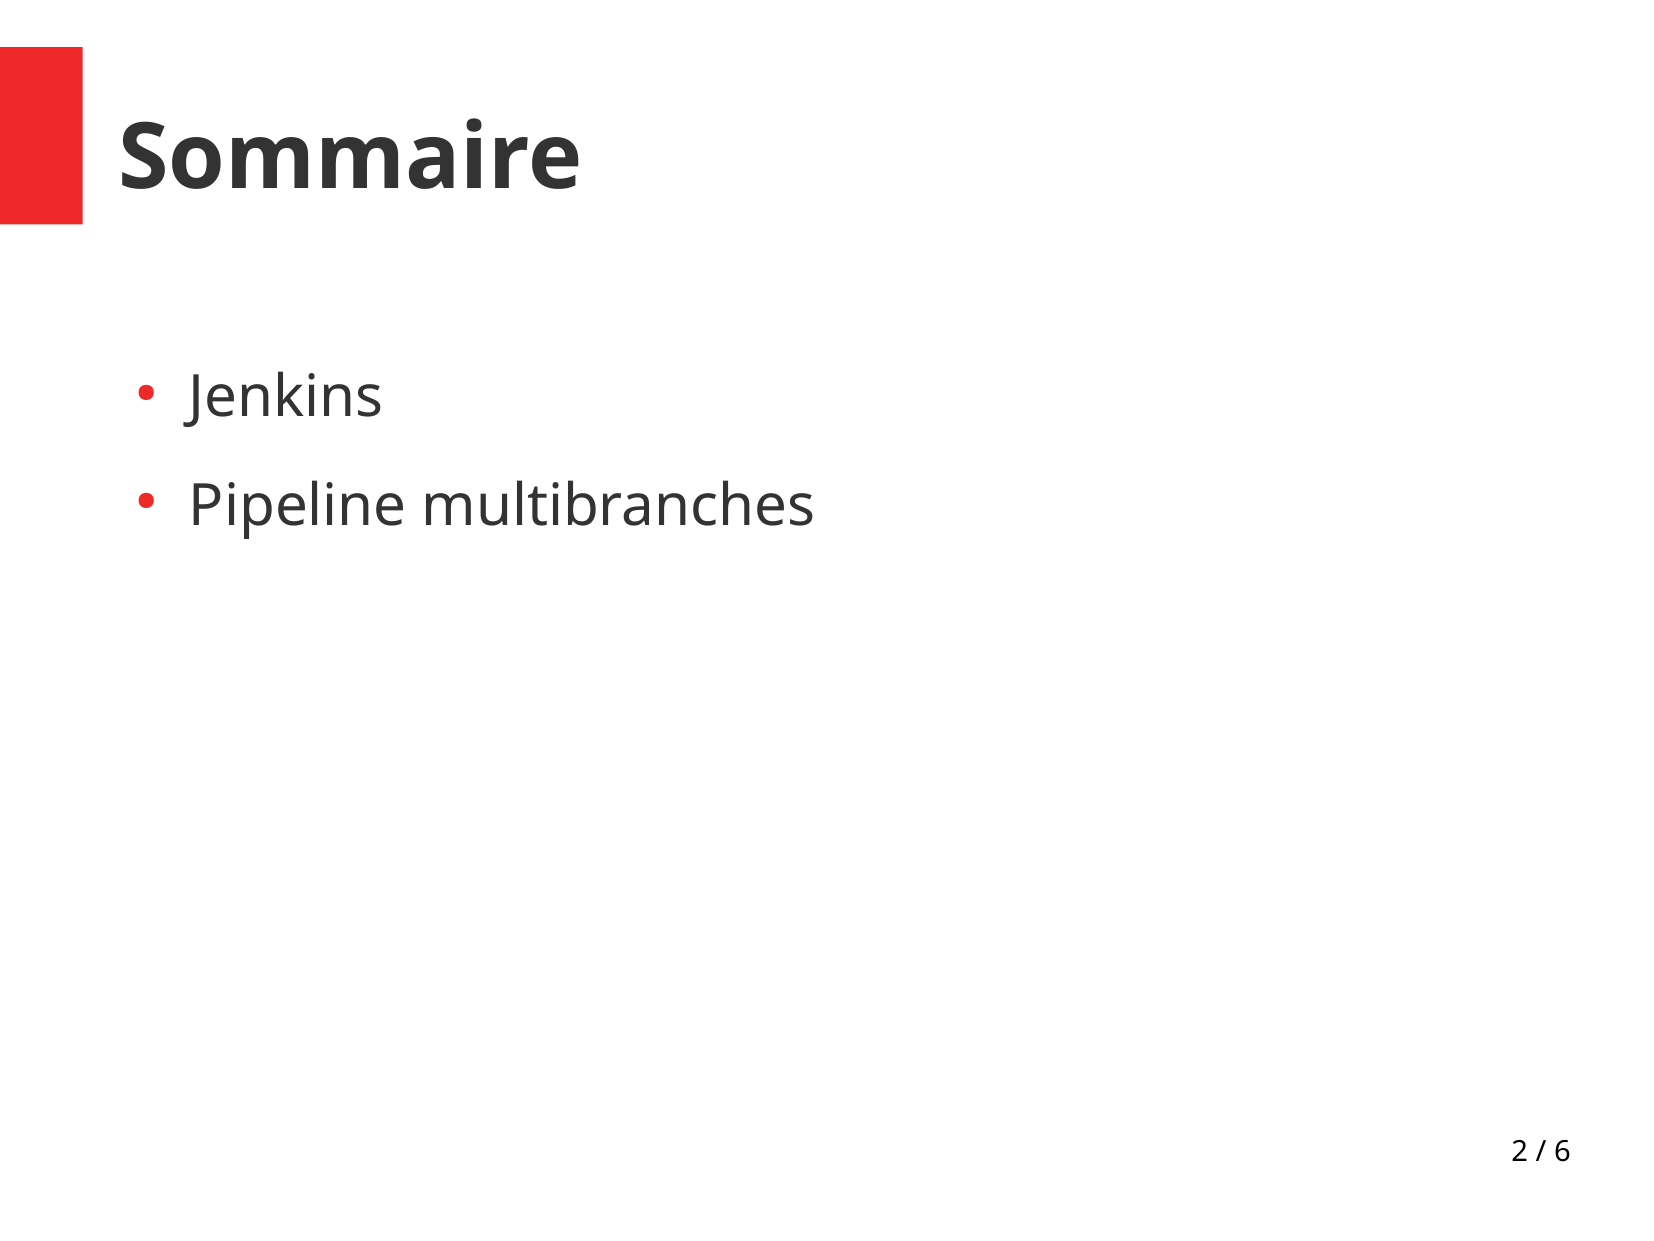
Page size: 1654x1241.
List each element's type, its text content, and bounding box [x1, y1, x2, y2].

title Sommaire [118, 49, 1571, 257]
list Jenkins Pipeline multibranches [118, 354, 1536, 1074]
